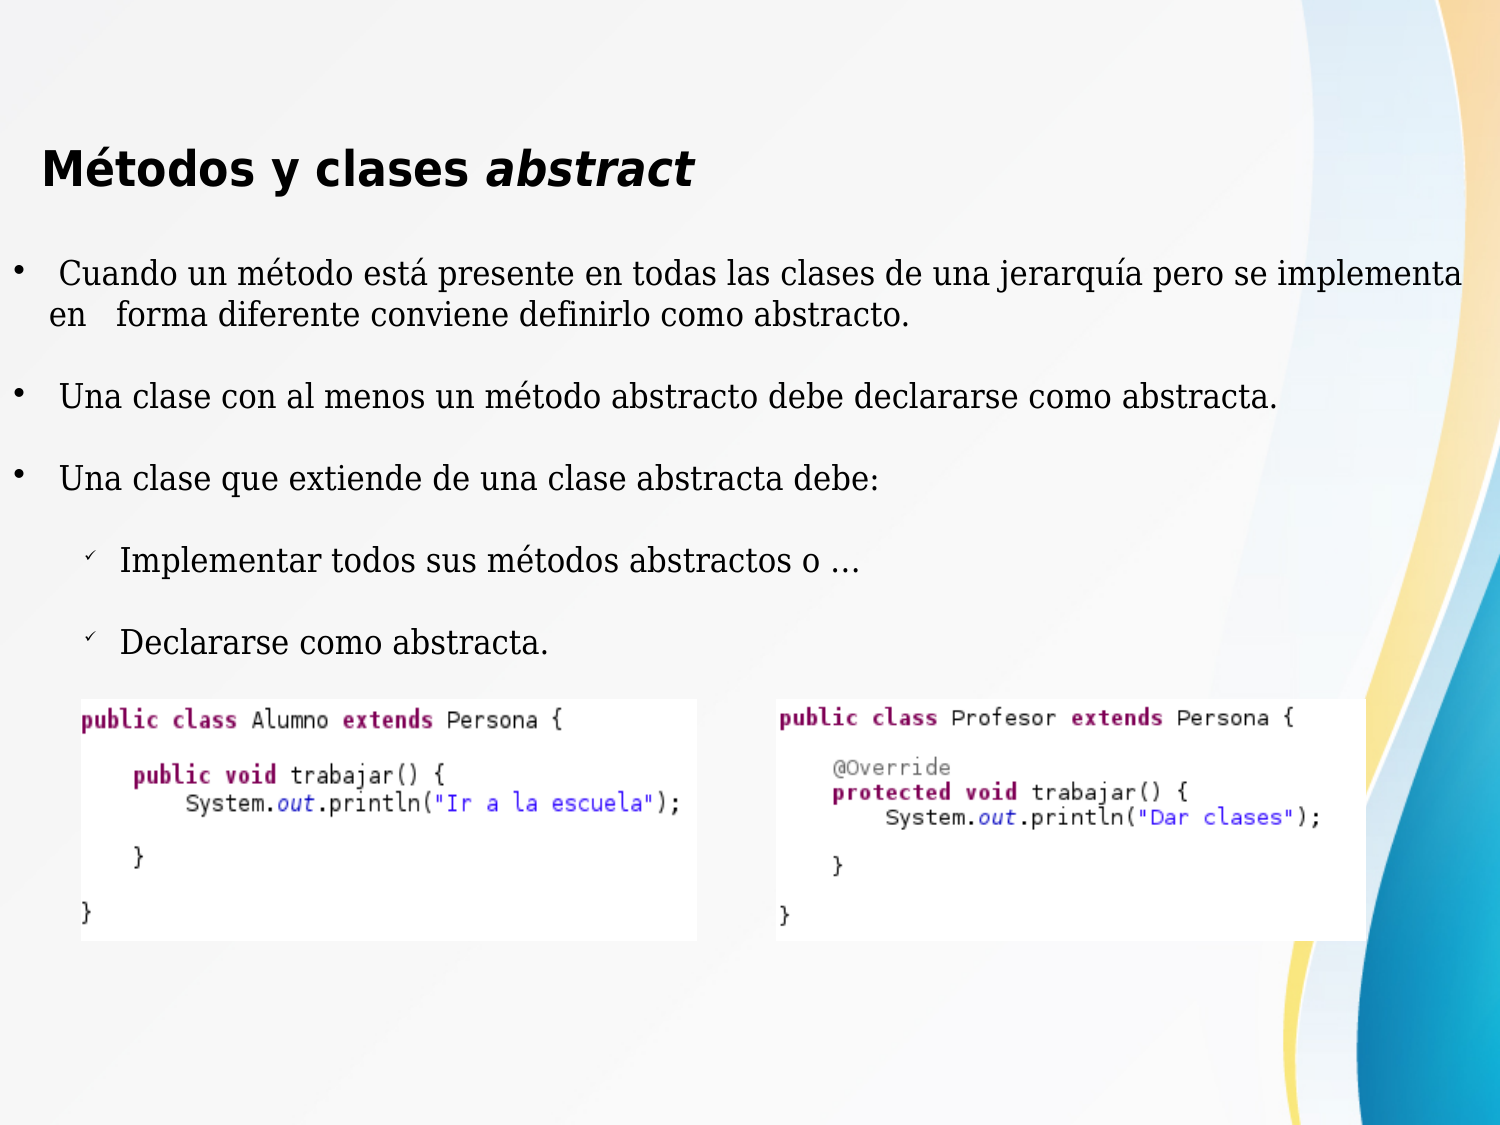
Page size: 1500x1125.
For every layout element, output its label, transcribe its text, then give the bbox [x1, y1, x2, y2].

picture [0, 0, 1500, 244]
text_box Cuando un método está presente en todas las clases de una jerarquía pero se implementa en forma diferente conviene definirlo como abstracto. Una clase con al menos un método abstracto debe declararse como abstracta. Una clase que extiende de una clase abstracta debe: Implementar todos sus métodos abstractos o … Declararse como abstracta. [0, 244, 1500, 653]
picture [0, 653, 1500, 1125]
text_box Métodos y clases abstract [27, 130, 1475, 202]
